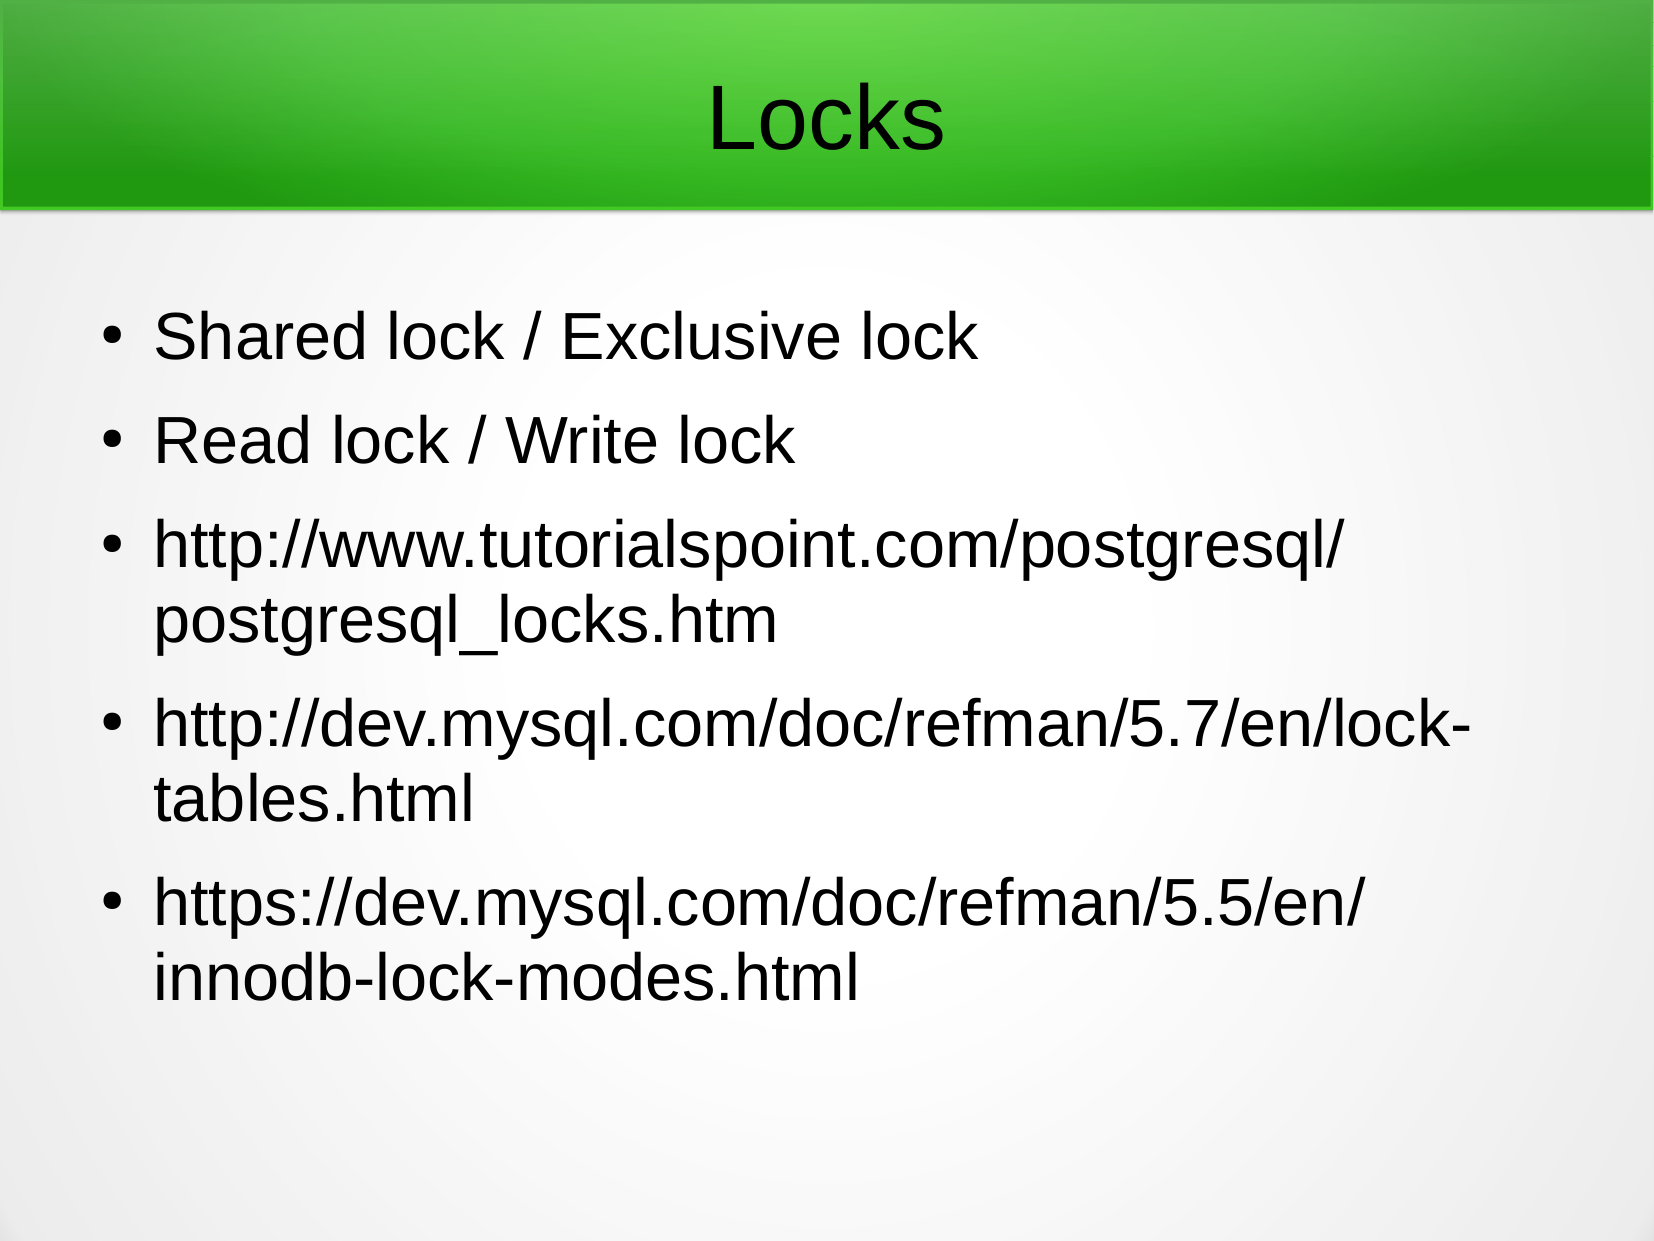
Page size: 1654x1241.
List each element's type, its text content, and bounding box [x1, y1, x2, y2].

title Locks [82, 47, 1571, 189]
list Shared lock / Exclusive lock Read lock / Write lock http://www.tutorialspoint.com/postgresql/postgresql_locks.htm http://dev.mysql.com/doc/refman/5.7/en/lock-tables.html https://dev.mysql.com/doc/refman/5.5/en/innodb-lock-modes.html [82, 299, 1571, 1019]
